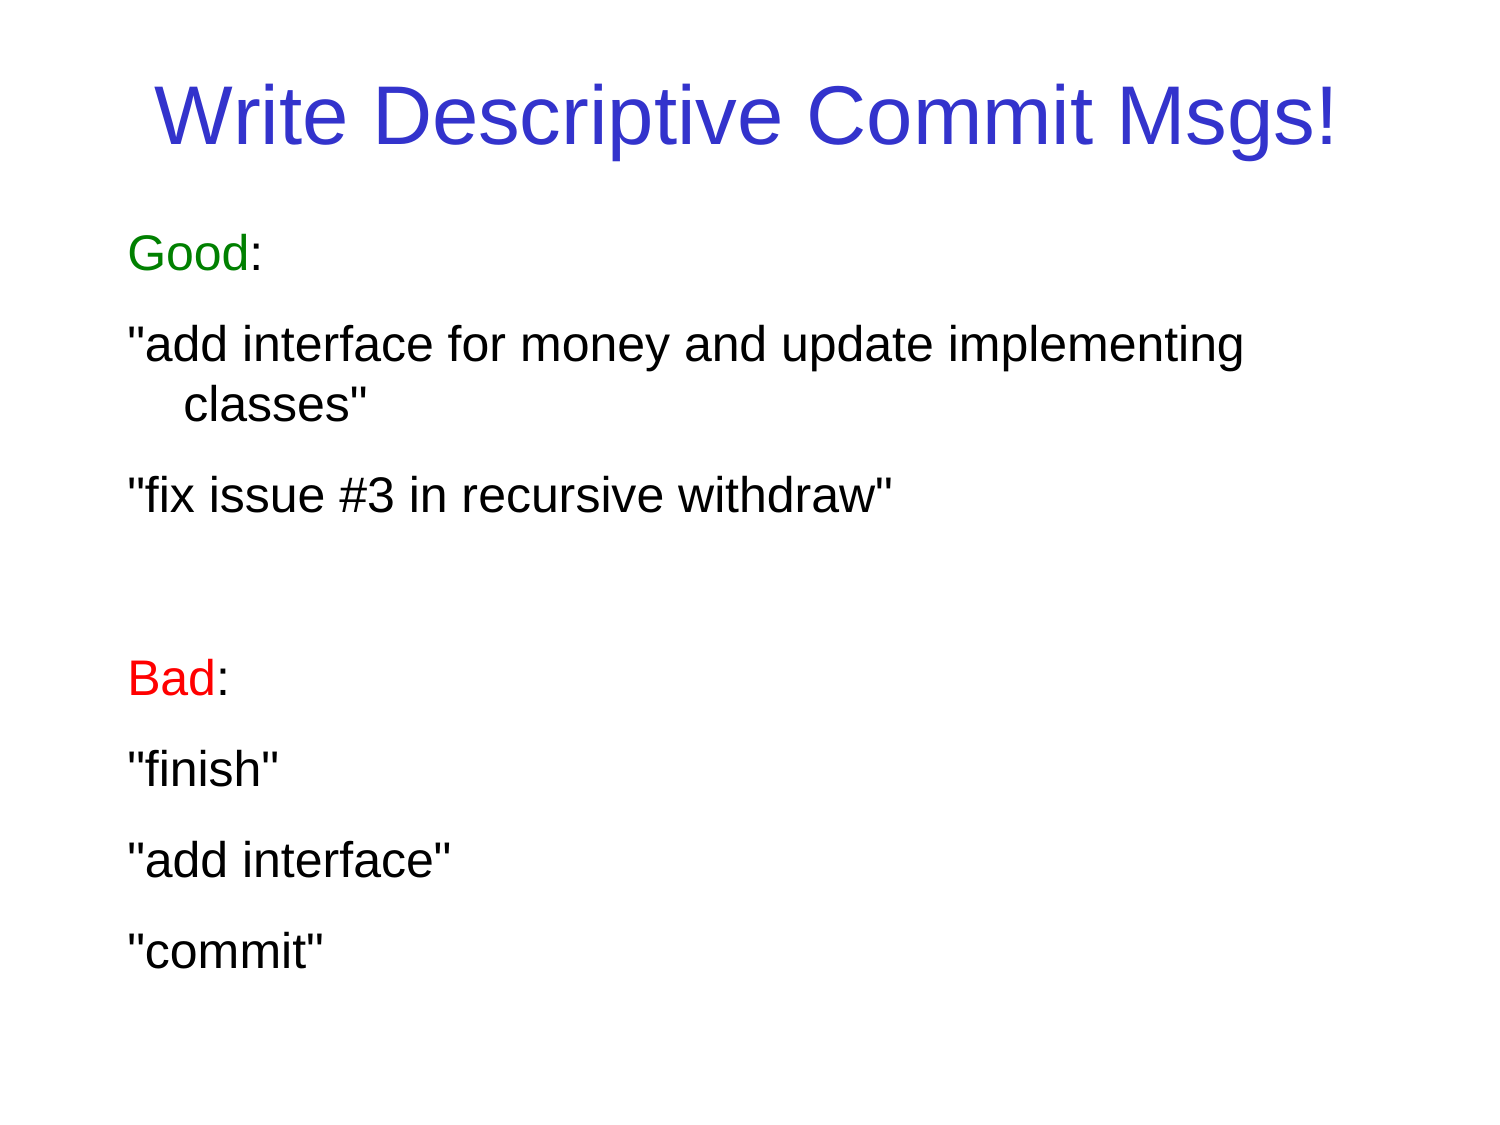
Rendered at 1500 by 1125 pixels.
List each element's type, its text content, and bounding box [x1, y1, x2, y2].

title Write Descriptive Commit Msgs! [112, 38, 1382, 183]
list Good: "add interface for money and update implementing classes" "fix issue #3 in recursive withdraw" Bad: "finish" "add interface" "commit" [112, 212, 1382, 1060]
